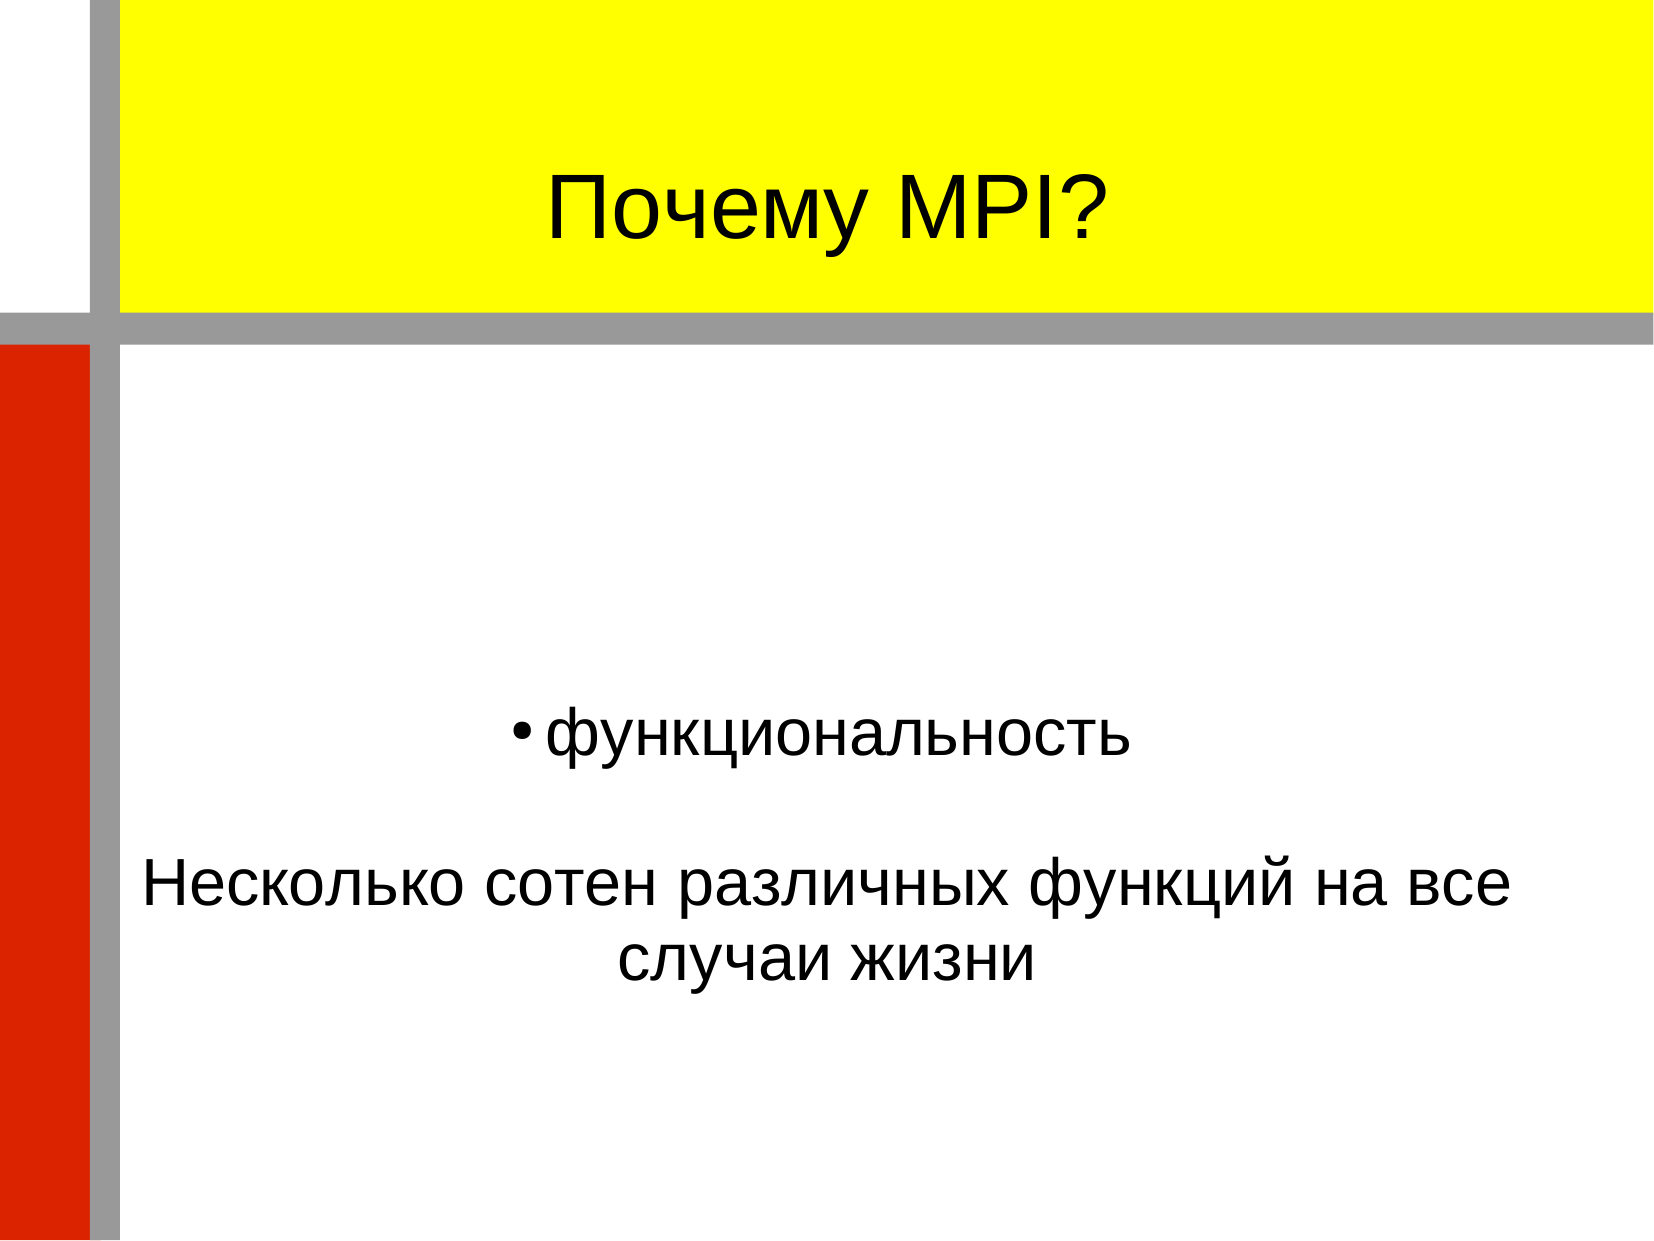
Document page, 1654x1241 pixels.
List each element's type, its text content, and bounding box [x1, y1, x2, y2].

subtitle функциональность Несколько сотен различных функций на все случаи жизни [121, 391, 1534, 1241]
title Почему MPI? [121, 102, 1534, 311]
